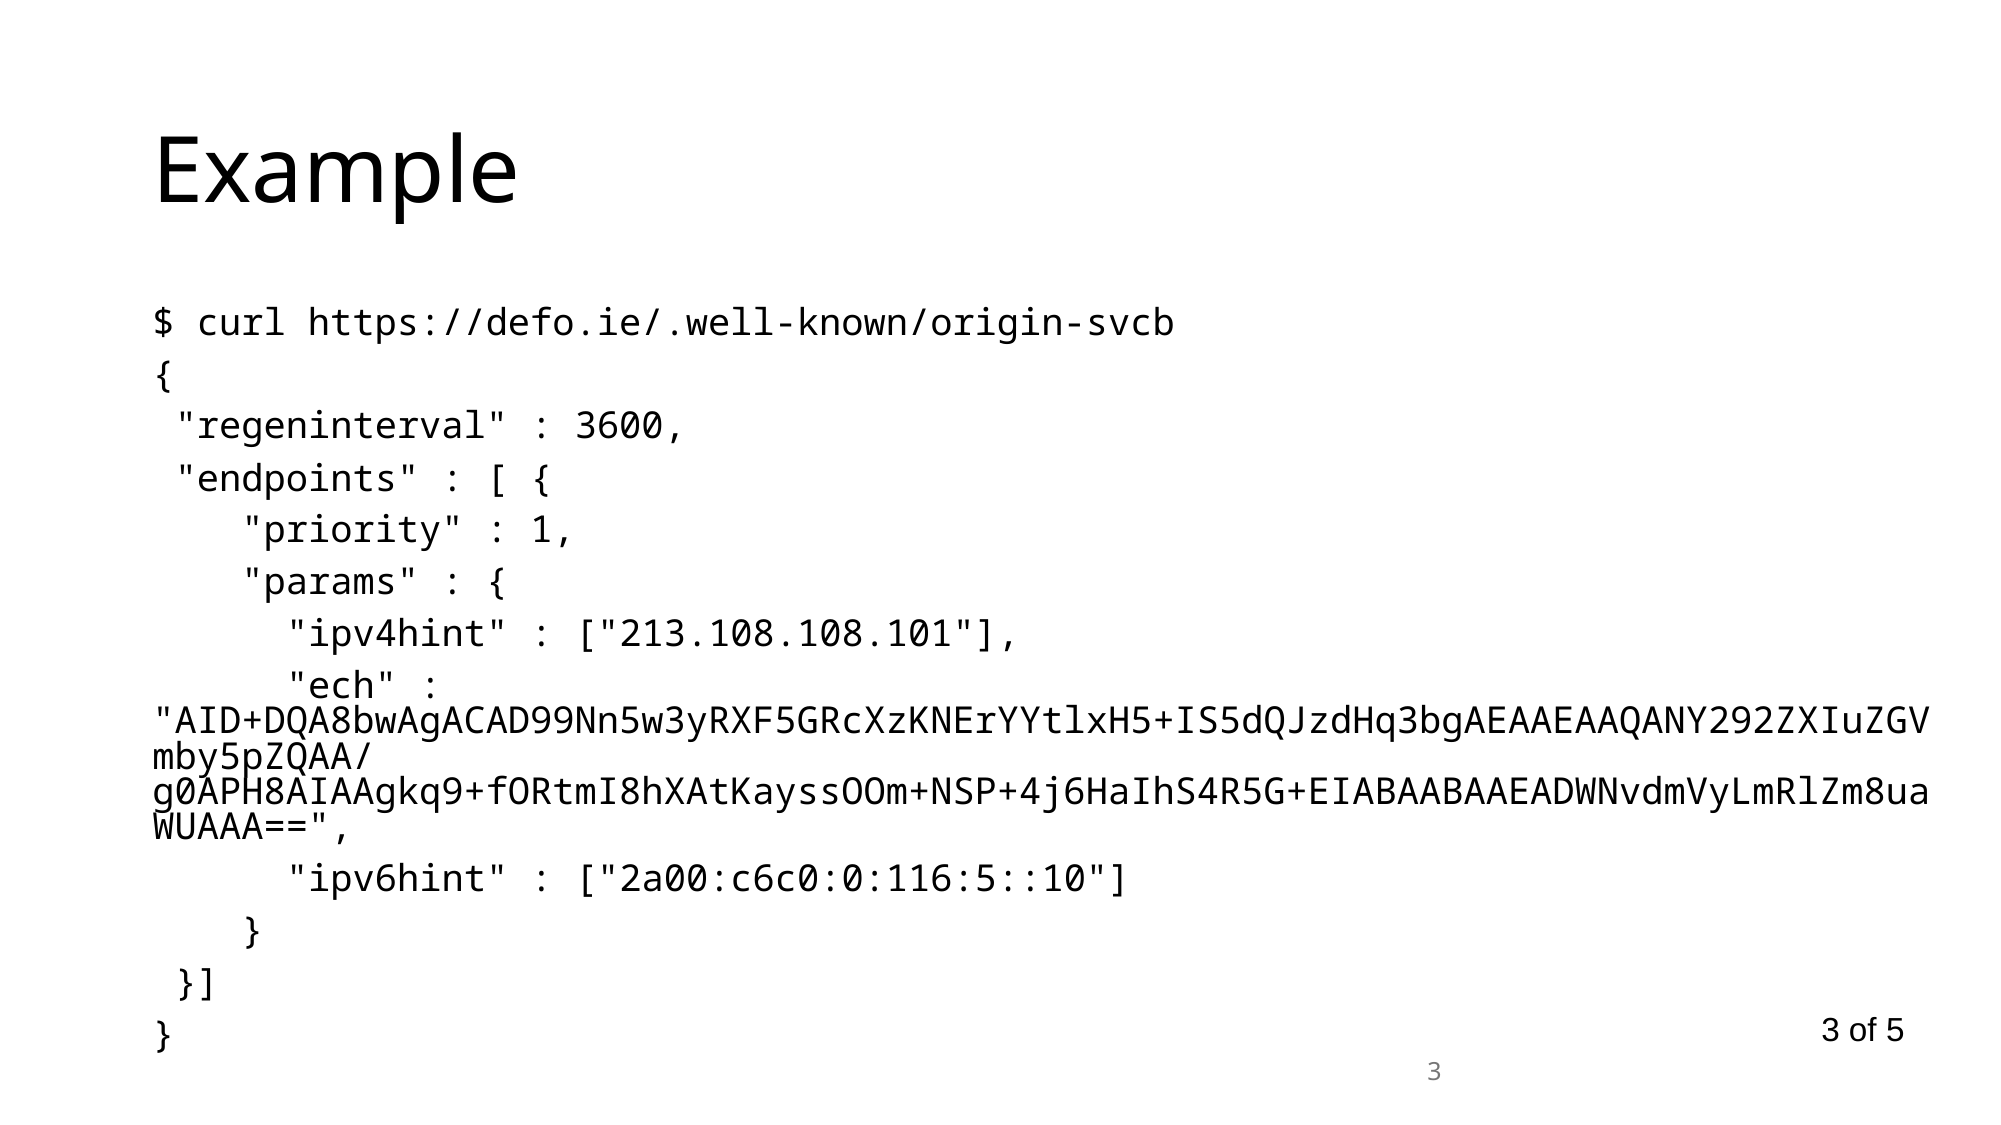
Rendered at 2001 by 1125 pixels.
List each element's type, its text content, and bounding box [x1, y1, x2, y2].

text_box <number> of 5 [1291, 1003, 1920, 1060]
text_box <number> [1412, 1060, 1863, 1103]
title Example [137, 59, 1863, 278]
list $ curl https://defo.ie/.well-known/origin-svcb { "regeninterval" : 3600, "endpoints" : [ { "priority" : 1, "params" : { "ipv4hint" : ["213.108.108.101"], "ech" : "AID+DQA8bwAgACAD99Nn5w3yRXF5GRcXzKNErYYtlxH5+IS5dQJzdHq3bgAEAAEAAQANY292ZXIuZGVmby5pZQAA/g0APH8AIAAgkq9+fORtmI8hXAtKayssOOm+NSP+4j6HaIhS4R5G+EIABAABAAEADWNvdmVyLmRlZm8uaWUAAA==", "ipv6hint" : ["2a00:c6c0:0:116:5::10"] } }] } [137, 299, 1949, 1063]
